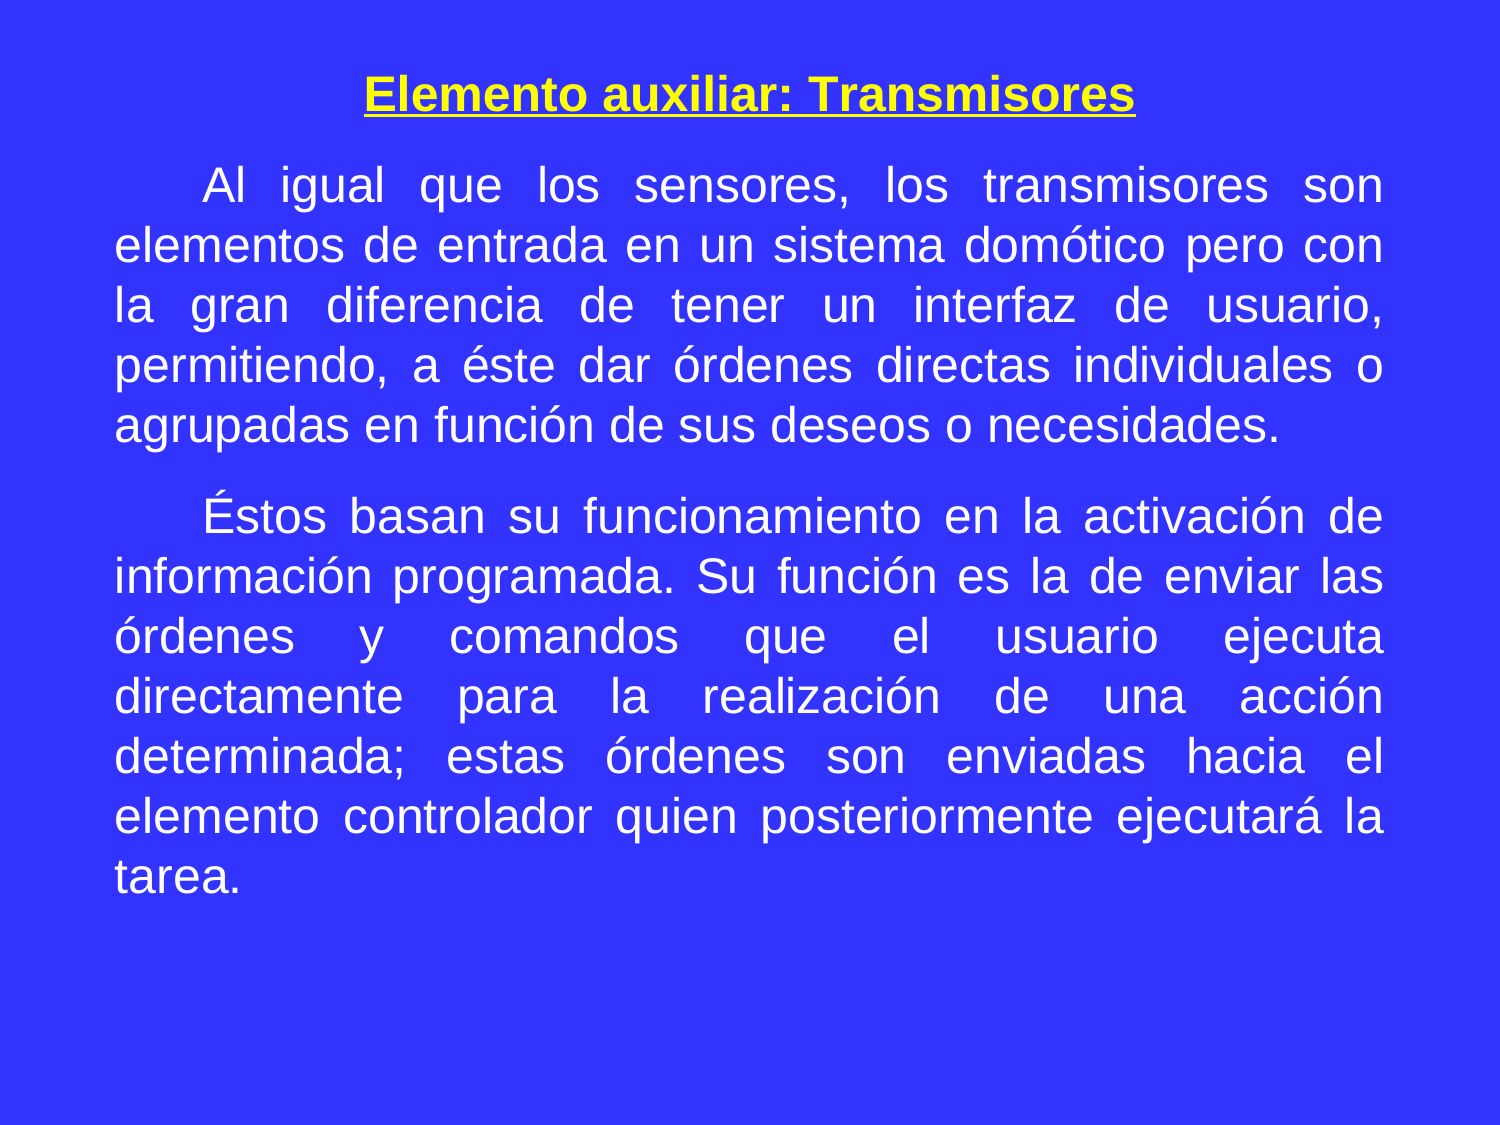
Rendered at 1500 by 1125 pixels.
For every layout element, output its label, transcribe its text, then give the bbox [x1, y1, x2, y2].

text_box Elemento auxiliar: Transmisores Al igual que los sensores, los transmisores son elementos de entrada en un sistema domótico pero con la gran diferencia de tener un interfaz de usuario, permitiendo, a éste dar órdenes directas individuales o agrupadas en función de sus deseos o necesidades. Éstos basan su funcionamiento en la activación de información programada. Su función es la de enviar las órdenes y comandos que el usuario ejecuta directamente para la realización de una acción determinada; estas órdenes son enviadas hacia el elemento controlador quien posteriormente ejecutará la tarea. [100, 53, 1400, 912]
